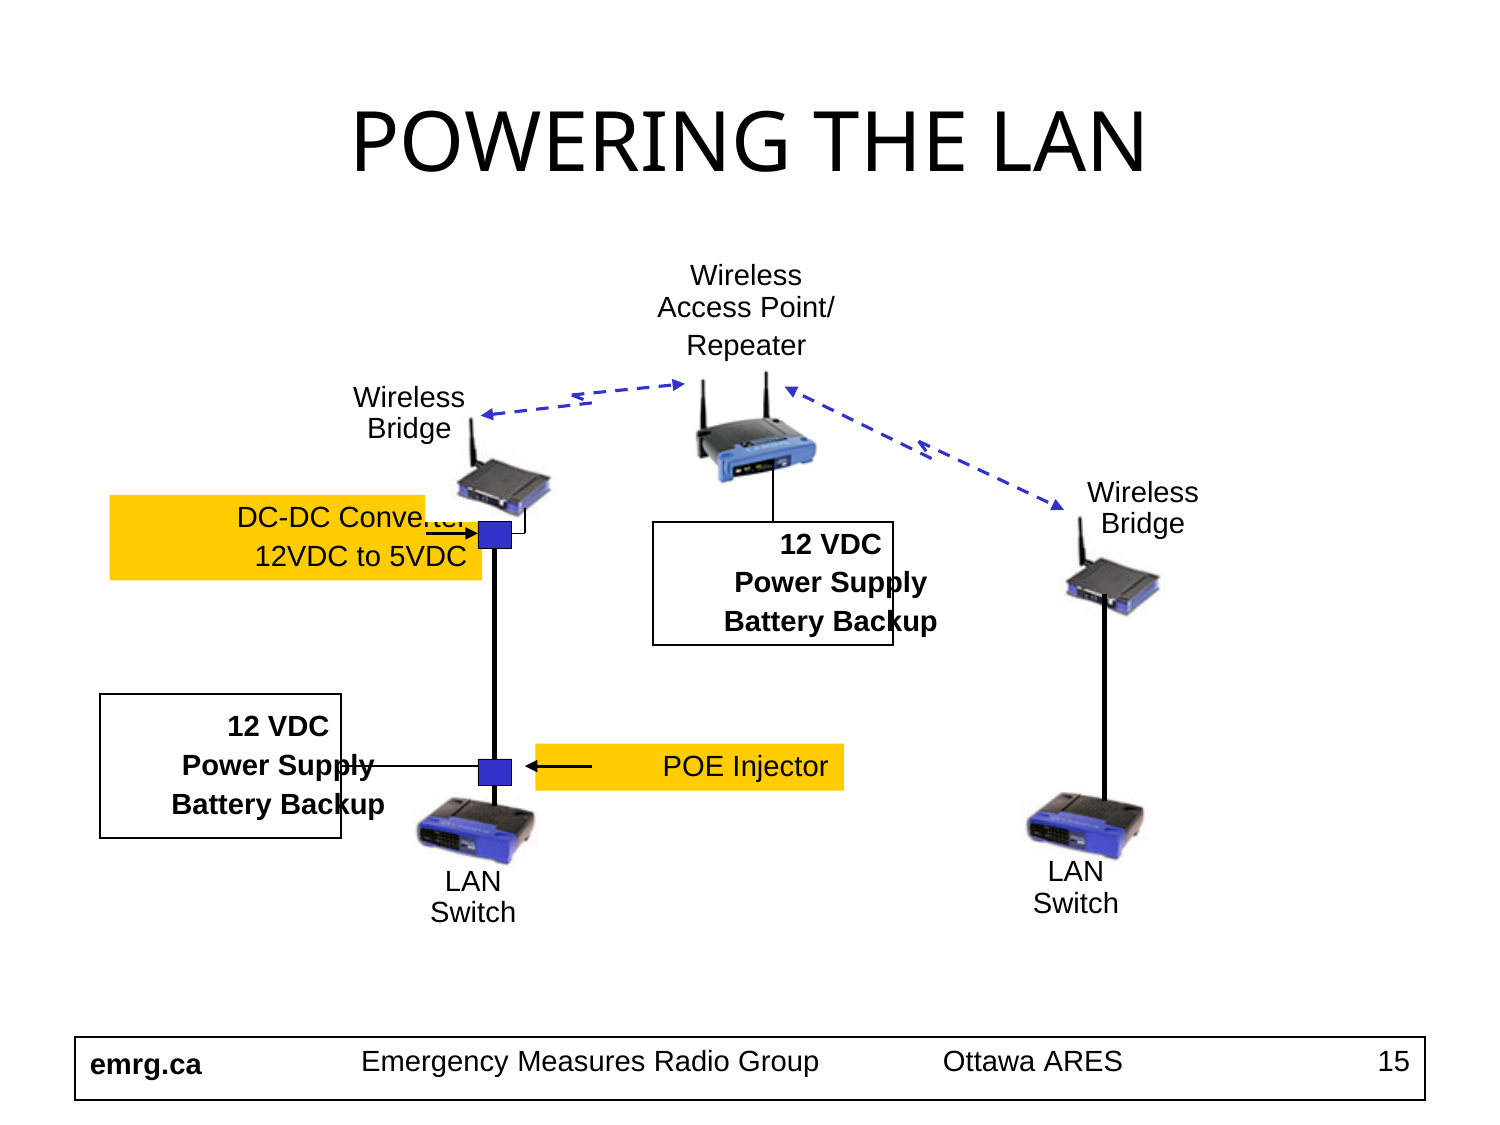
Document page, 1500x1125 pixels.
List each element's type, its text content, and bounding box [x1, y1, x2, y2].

text_box POE Injector [535, 743, 844, 791]
picture [1010, 753, 1167, 889]
picture [400, 758, 558, 858]
title POWERING THE LAN [75, 45, 1426, 233]
text_box LAN Switch [380, 858, 558, 937]
text_box [477, 758, 512, 786]
picture [425, 415, 583, 522]
picture [1034, 514, 1192, 621]
text_box [477, 521, 512, 548]
text_box Wireless Bridge [304, 374, 505, 453]
text_box LAN Switch [1004, 848, 1139, 928]
picture [400, 758, 477, 765]
text_box 12 VDC Power Supply Battery Backup [100, 693, 341, 839]
text_box Wireless Bridge [1038, 469, 1239, 549]
text_box DC-DC Converter 12VDC to 5VDC [109, 494, 483, 581]
text_box 12 VDC Power Supply Battery Backup [652, 521, 894, 646]
picture [676, 370, 834, 493]
text_box Wireless Access Point/ Repeater [621, 252, 863, 370]
